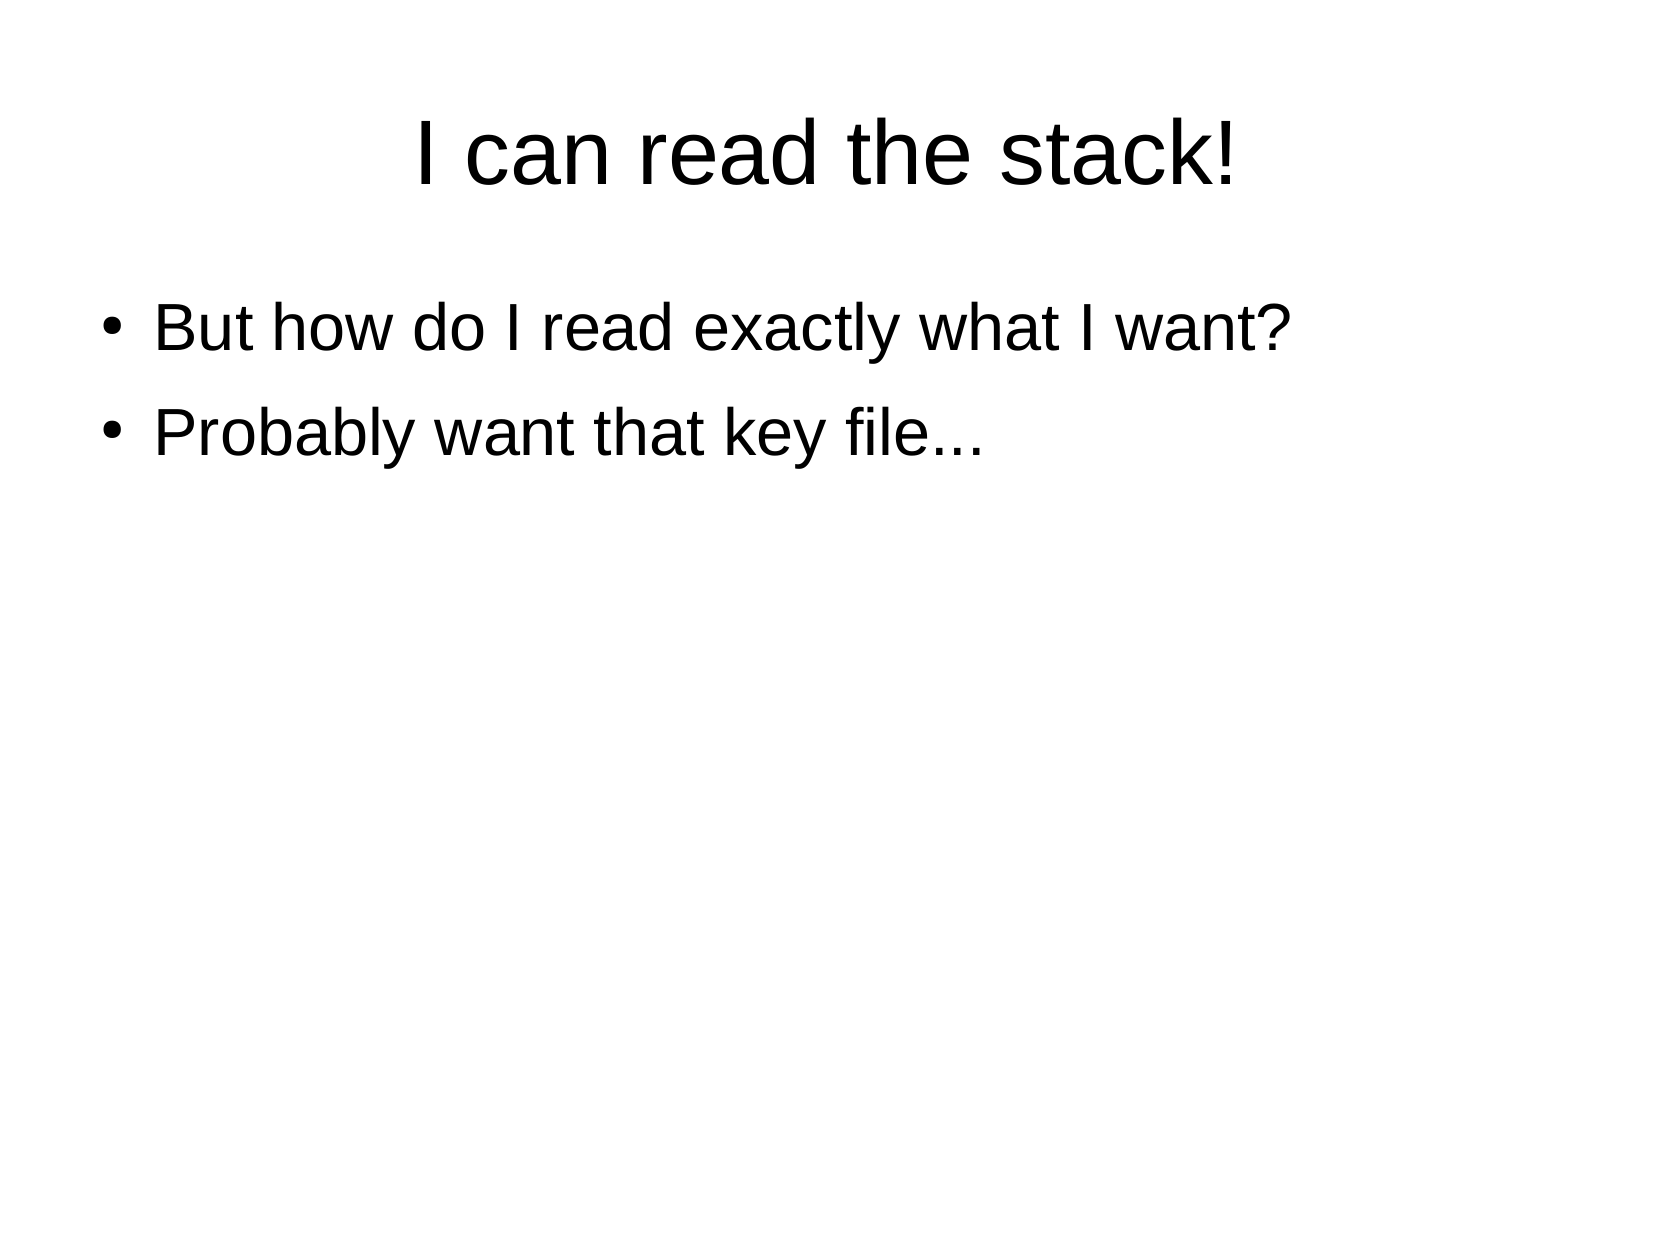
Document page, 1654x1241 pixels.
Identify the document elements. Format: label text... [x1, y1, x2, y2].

list But how do I read exactly what I want? Probably want that key file... [82, 290, 1571, 1010]
title I can read the stack! [82, 49, 1571, 257]
